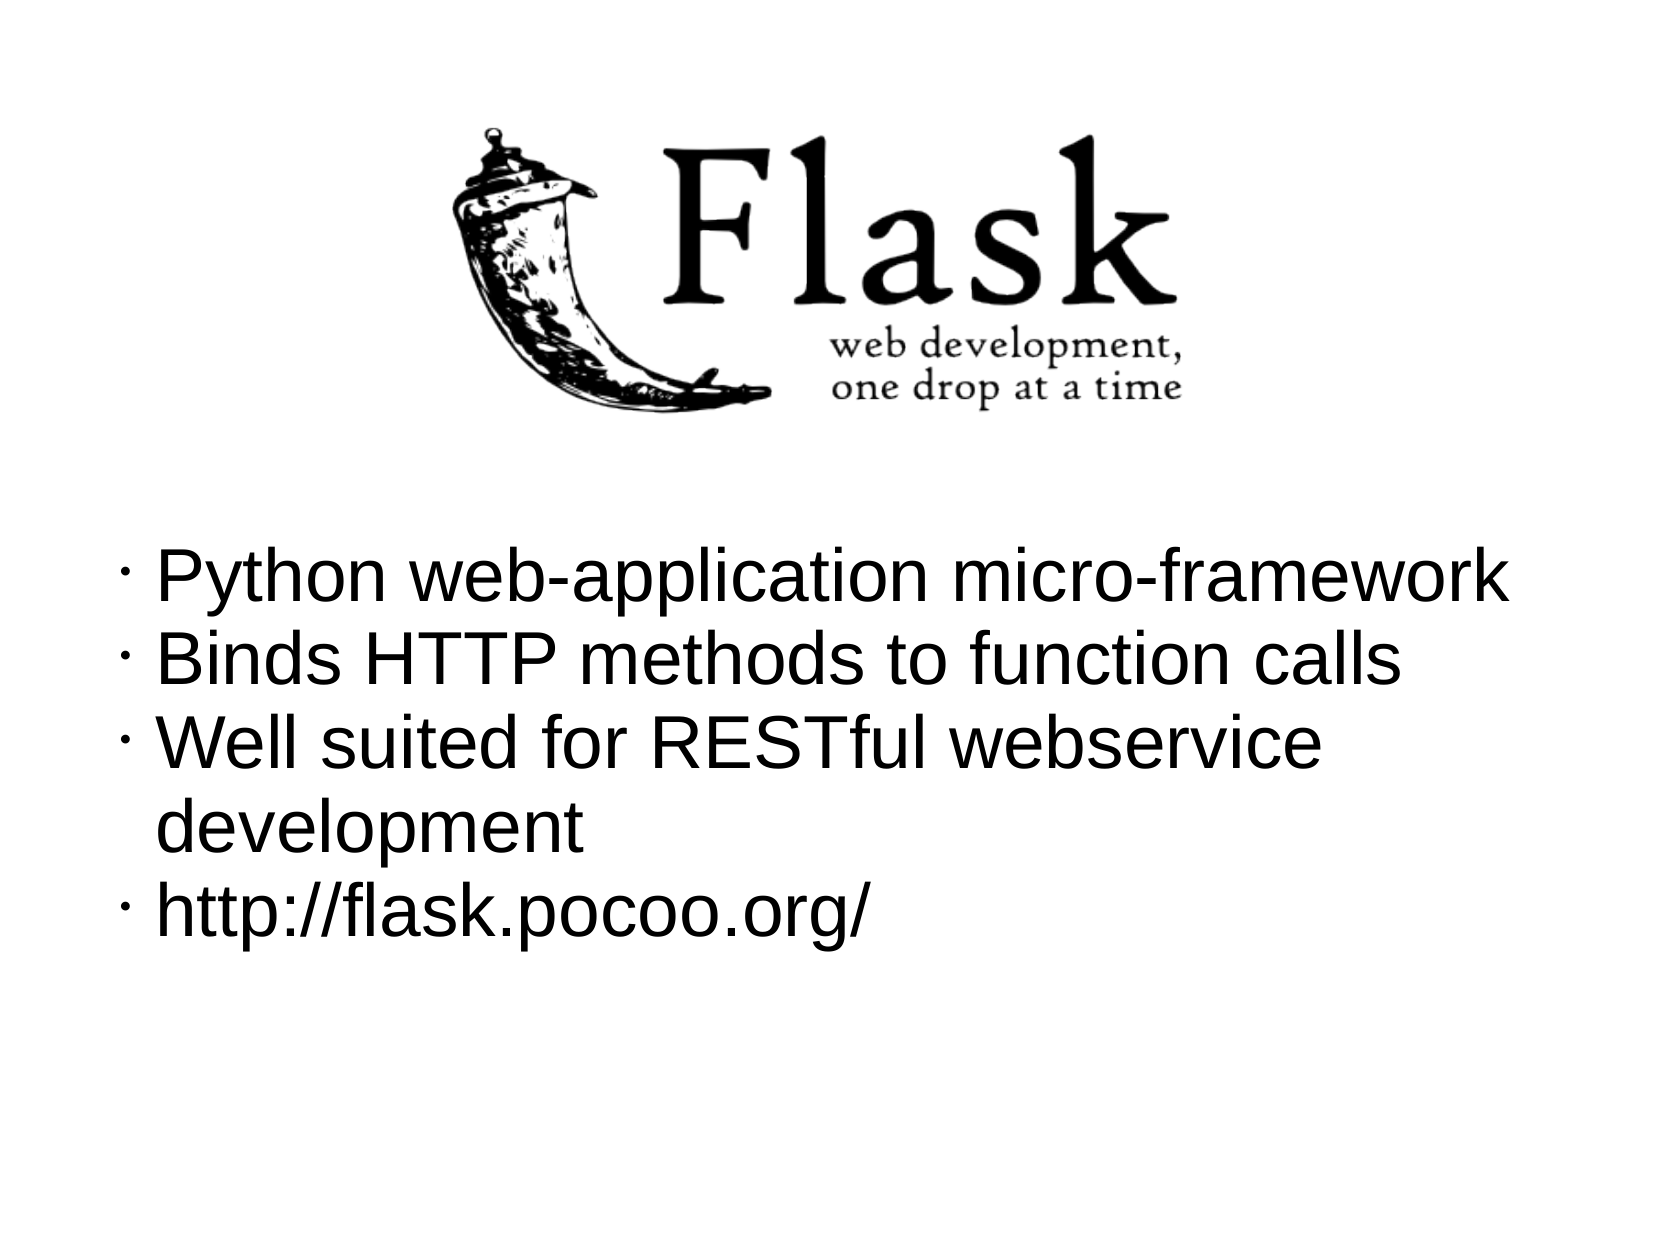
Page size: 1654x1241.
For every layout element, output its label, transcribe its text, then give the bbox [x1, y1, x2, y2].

picture [433, 119, 1201, 420]
text_box Python web-application micro-framework Binds HTTP methods to function calls Well suited for RESTful webservice development http://flask.pocoo.org/ [105, 525, 1546, 1006]
